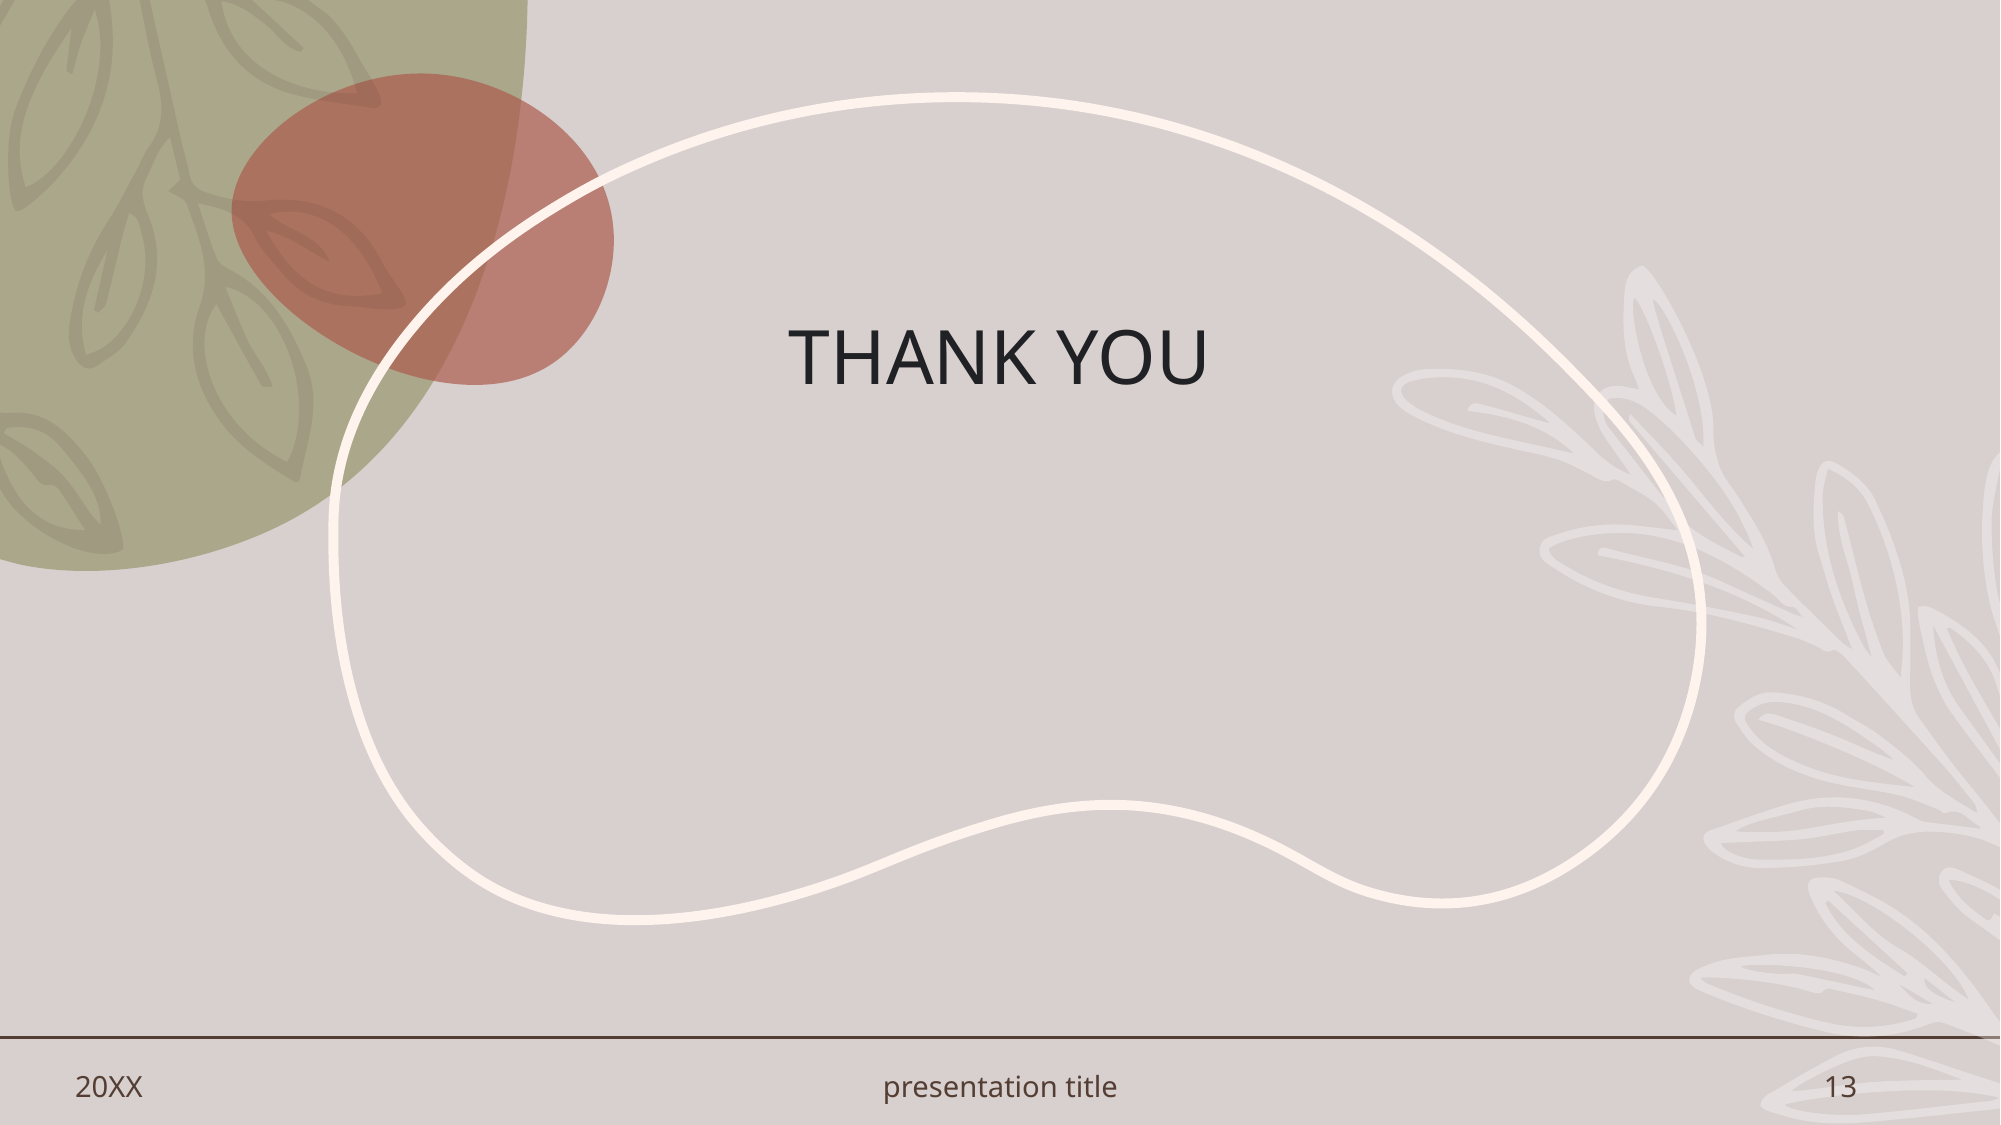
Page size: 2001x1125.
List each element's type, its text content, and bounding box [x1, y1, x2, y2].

text_box [1808, 1060, 1971, 1112]
text_box presentation title [718, 1060, 1283, 1112]
title Thank You [110, 217, 1887, 645]
text_box 20XX [60, 1060, 222, 1112]
